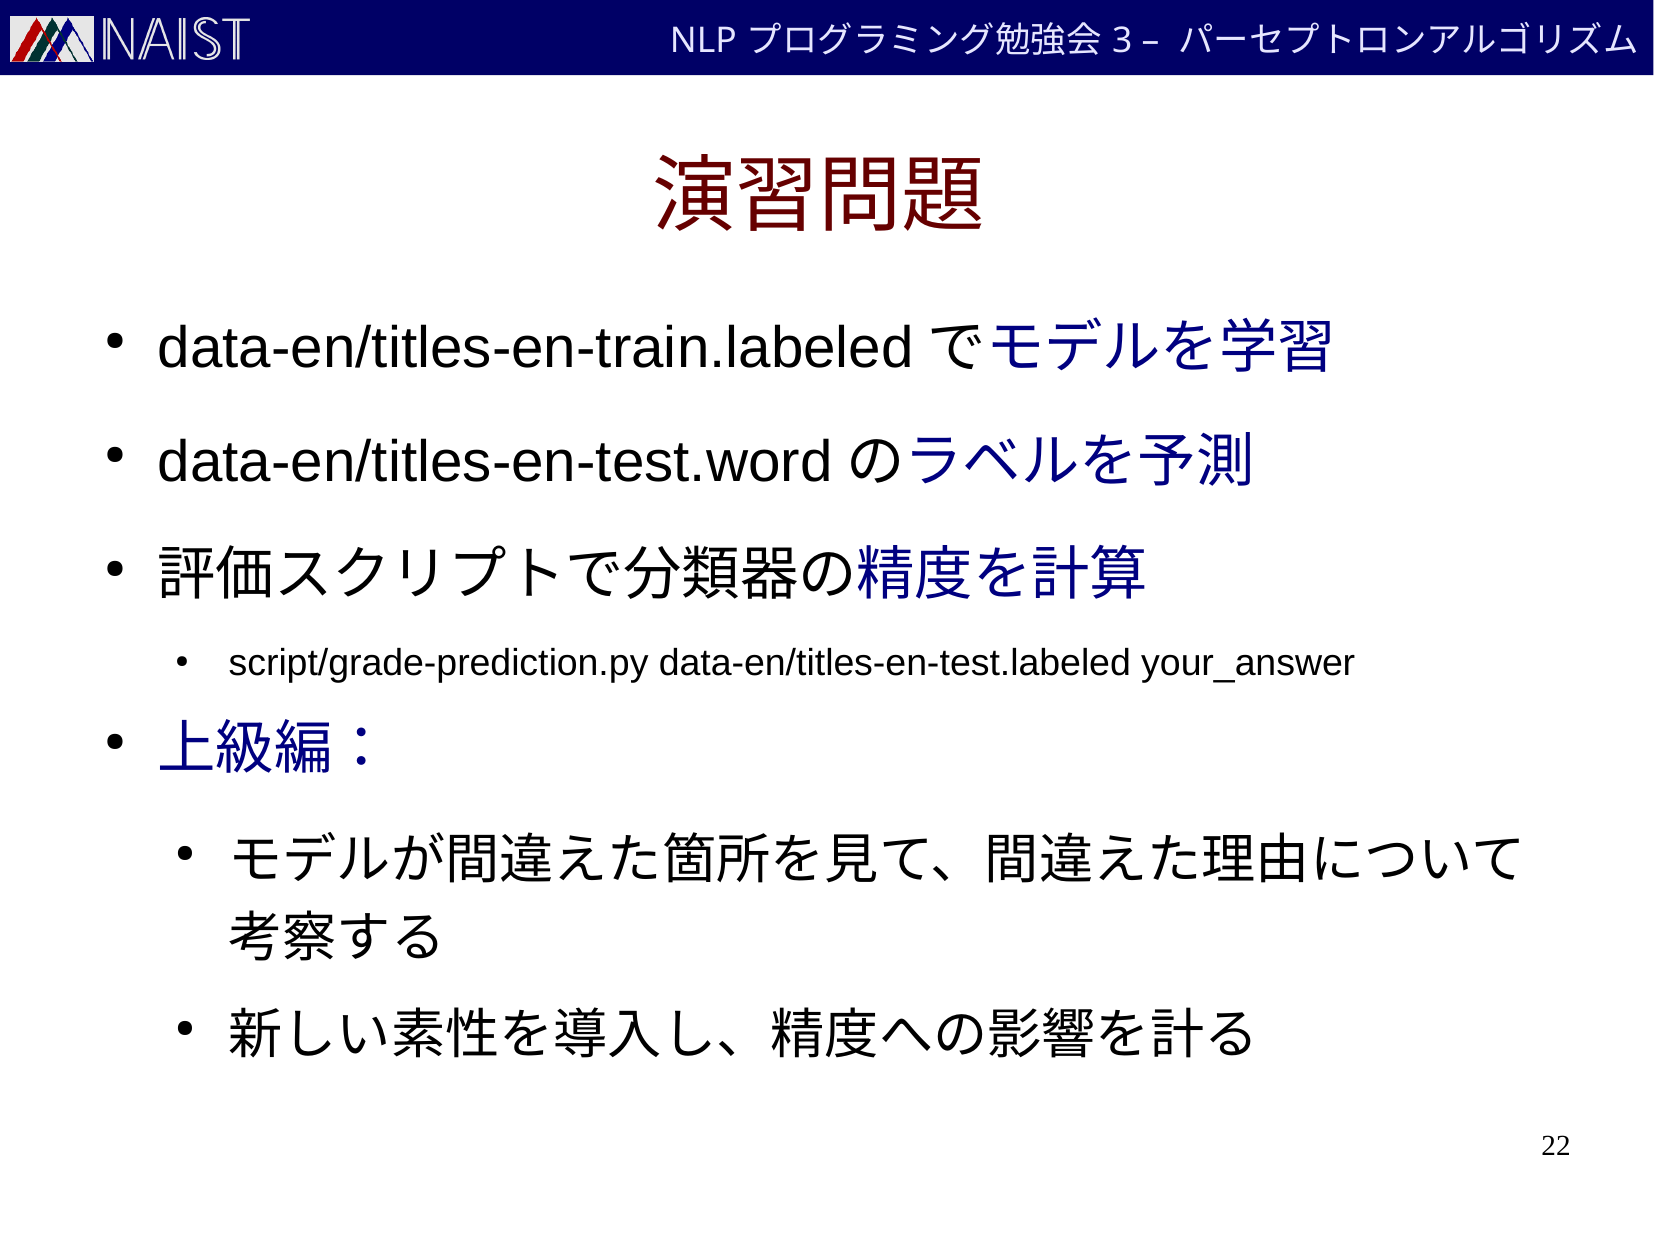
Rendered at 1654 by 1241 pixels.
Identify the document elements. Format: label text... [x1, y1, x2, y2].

picture [10, 16, 94, 62]
title 演習問題 [75, 92, 1564, 285]
list data-en/titles-en-train.labeledでモデルを学習 data-en/titles-en-test.wordのラベルを予測 評価スクリプトで分類器の精度を計算 script/grade-prediction.py data-en/titles-en-test.labeled your_answer 上級編： モデルが間違えた箇所を見て、間違えた理由について考察する 新しい素性を導入し、精度への影響を計る [86, 300, 1576, 1119]
picture [102, 17, 251, 60]
